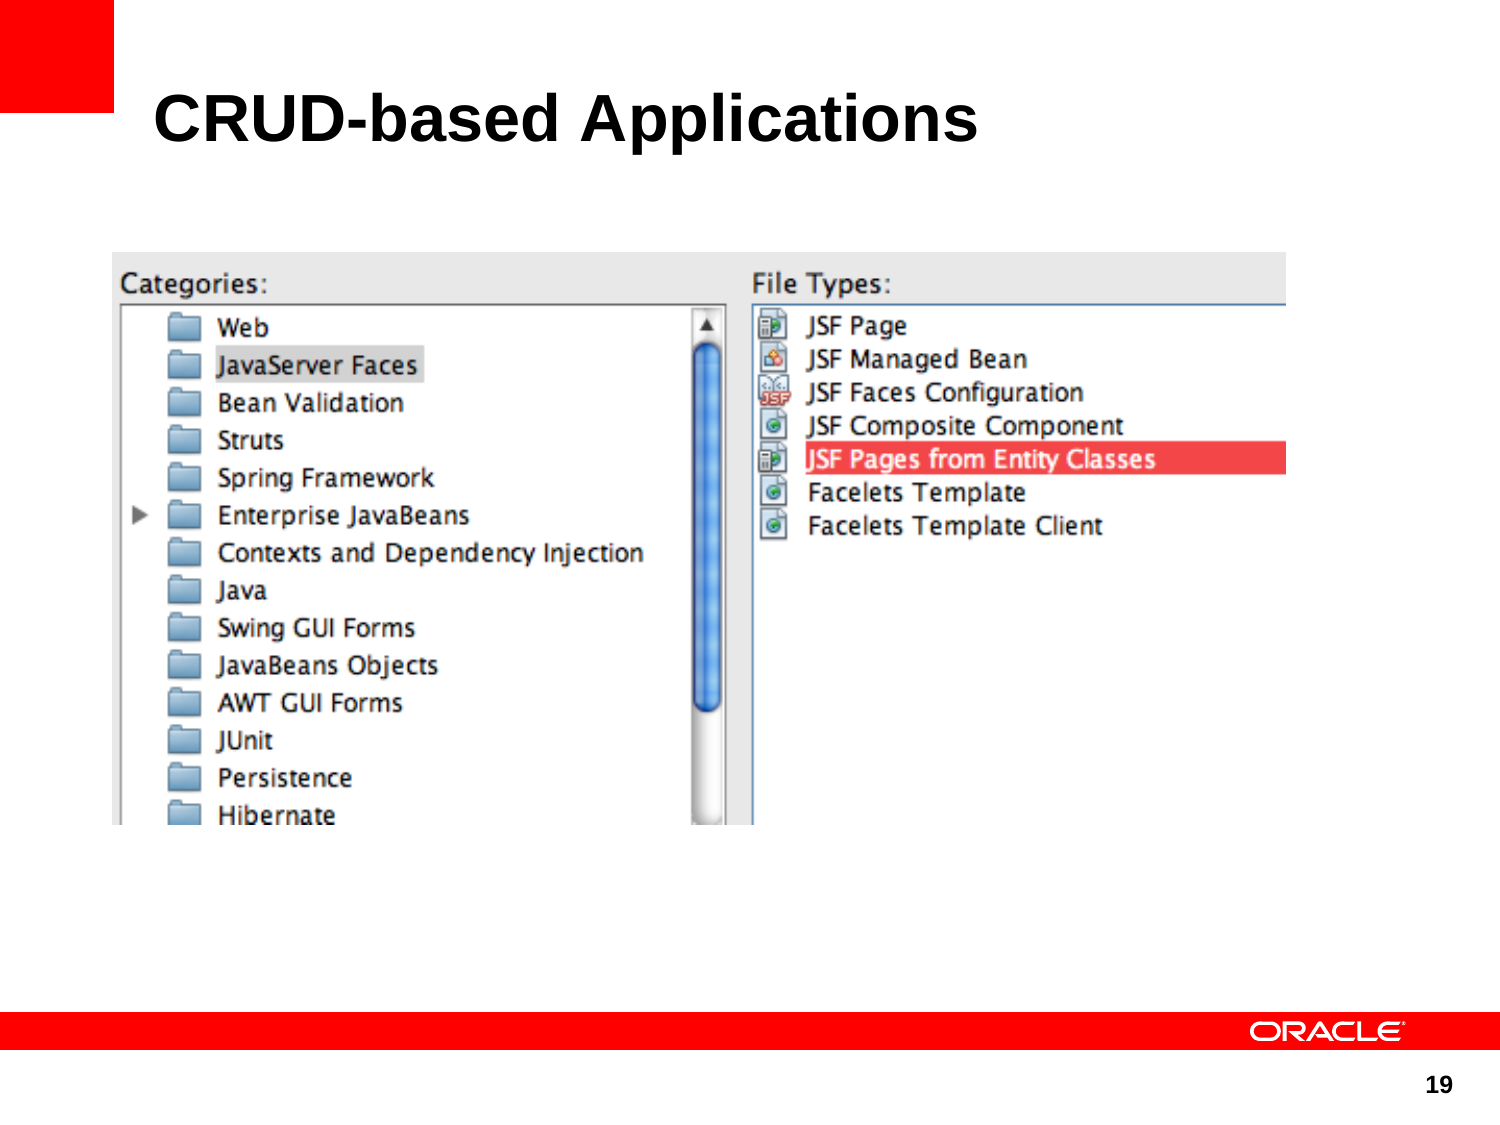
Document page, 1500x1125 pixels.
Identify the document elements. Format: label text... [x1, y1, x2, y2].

title CRUD-based Applications [139, 51, 1384, 185]
picture [0, 0, 114, 113]
picture [0, 1012, 1500, 1050]
picture [112, 252, 1286, 826]
